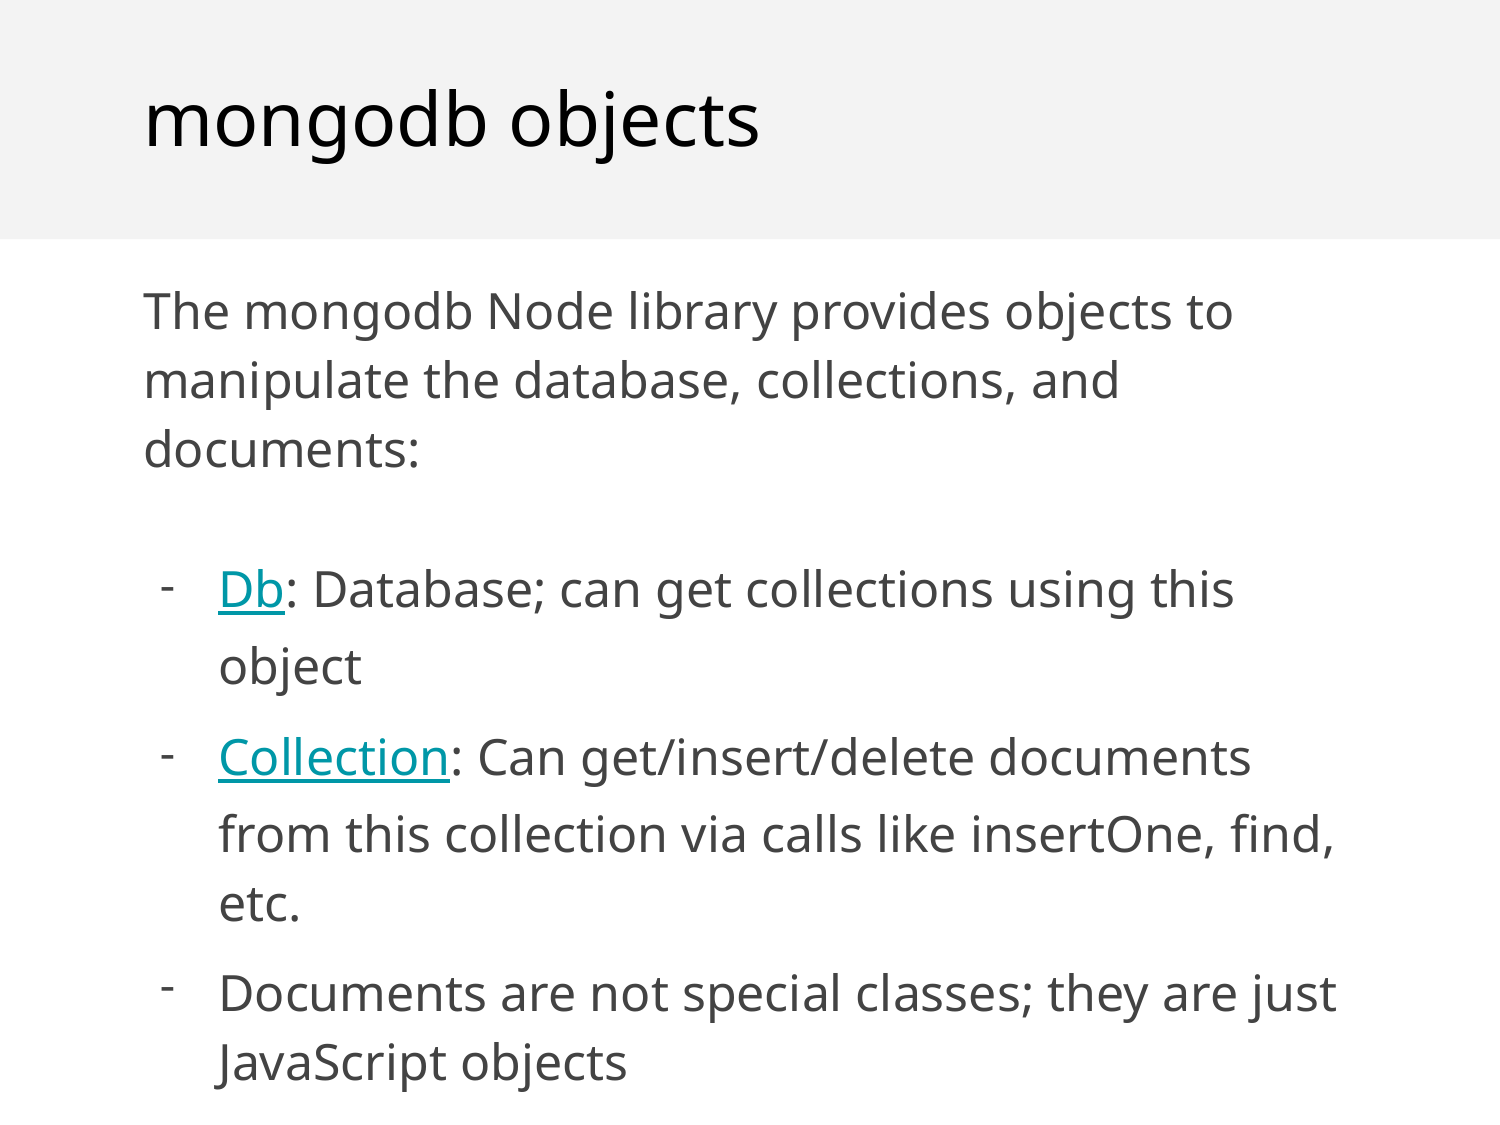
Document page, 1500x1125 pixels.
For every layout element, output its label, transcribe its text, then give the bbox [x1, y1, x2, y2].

list The mongodb Node library provides objects to manipulate the database, collections, and documents: Db: Database; can get collections using this object Collection: Can get/insert/delete documents from this collection via calls like insertOne, find, etc. Documents are not special classes; they are just JavaScript objects [128, 255, 1372, 1004]
title mongodb objects [128, 56, 1372, 183]
